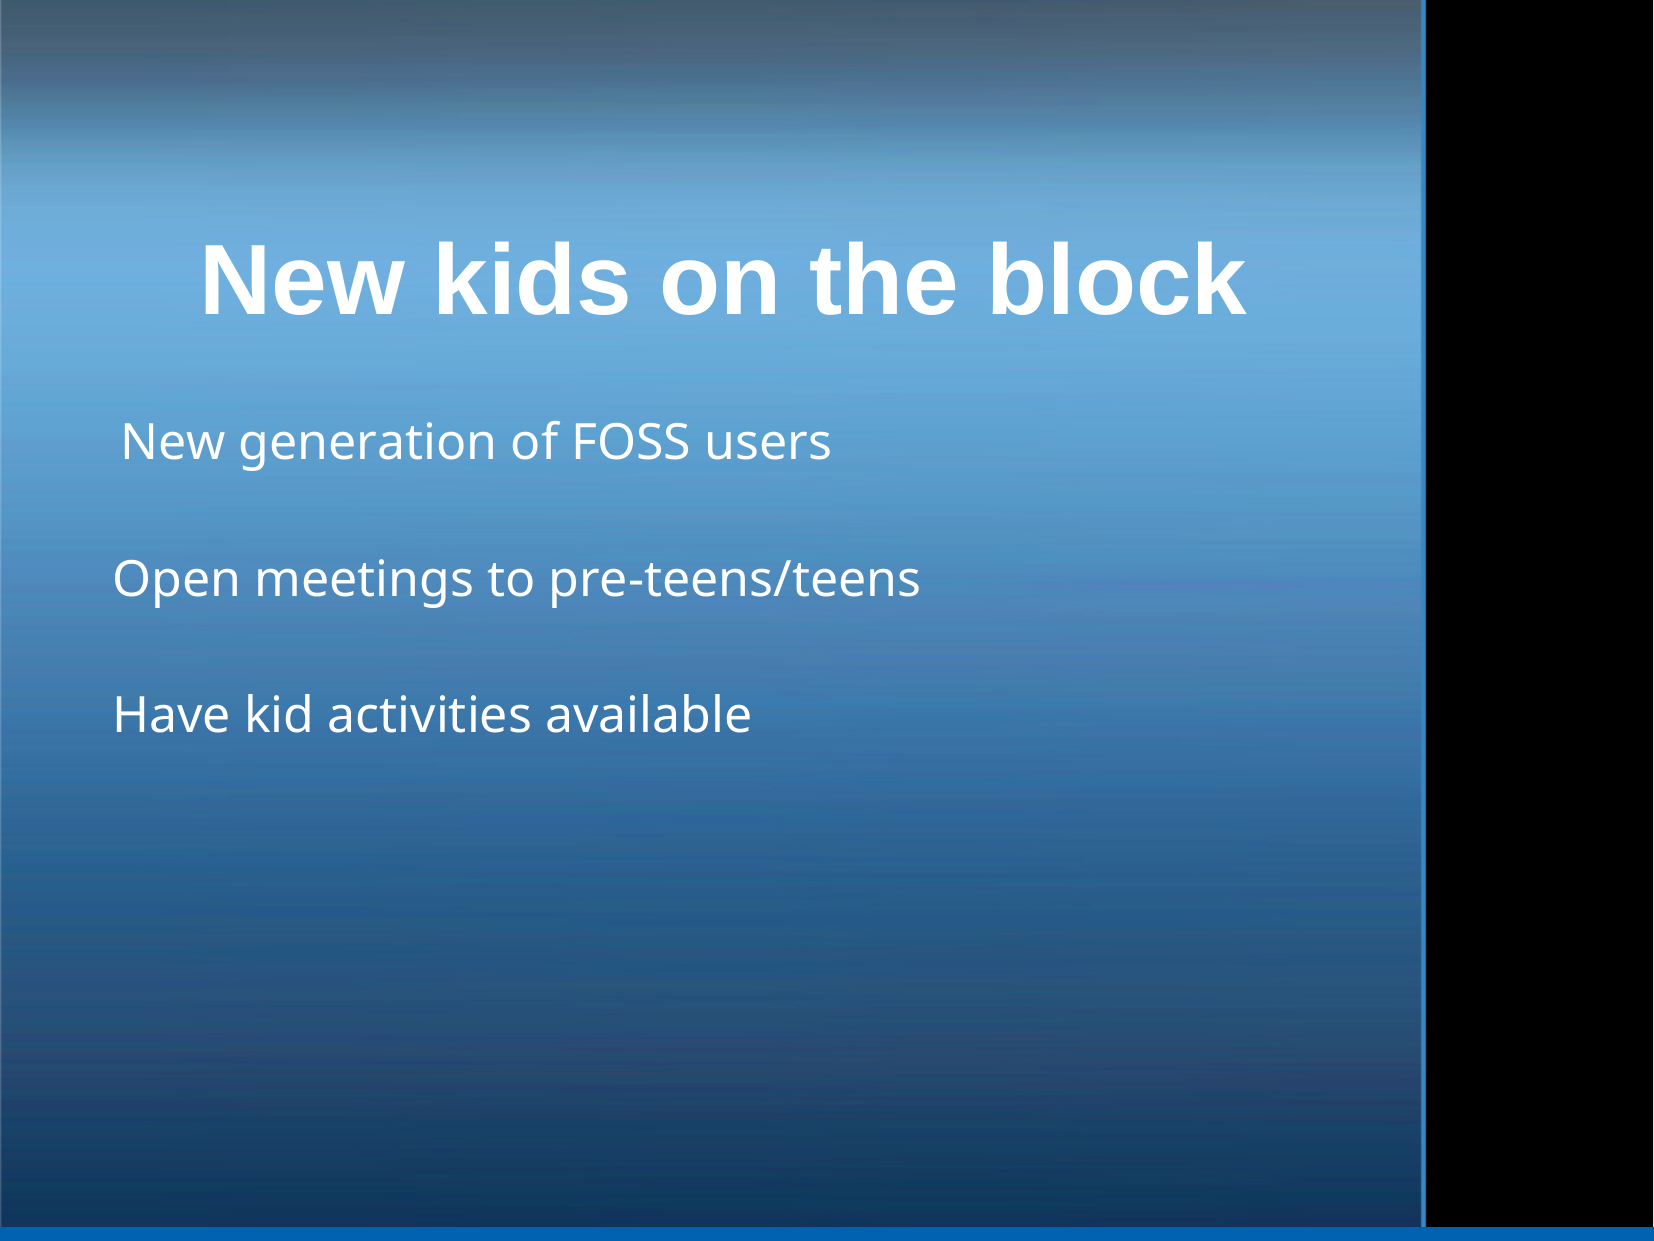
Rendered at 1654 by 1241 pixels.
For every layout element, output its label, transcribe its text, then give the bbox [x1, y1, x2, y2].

title New kids on the block [0, 176, 1448, 384]
picture [0, 0, 1654, 1227]
title New generation of FOSS users Open meetings to pre-teens/teens Have kid activities available [112, 359, 1351, 863]
